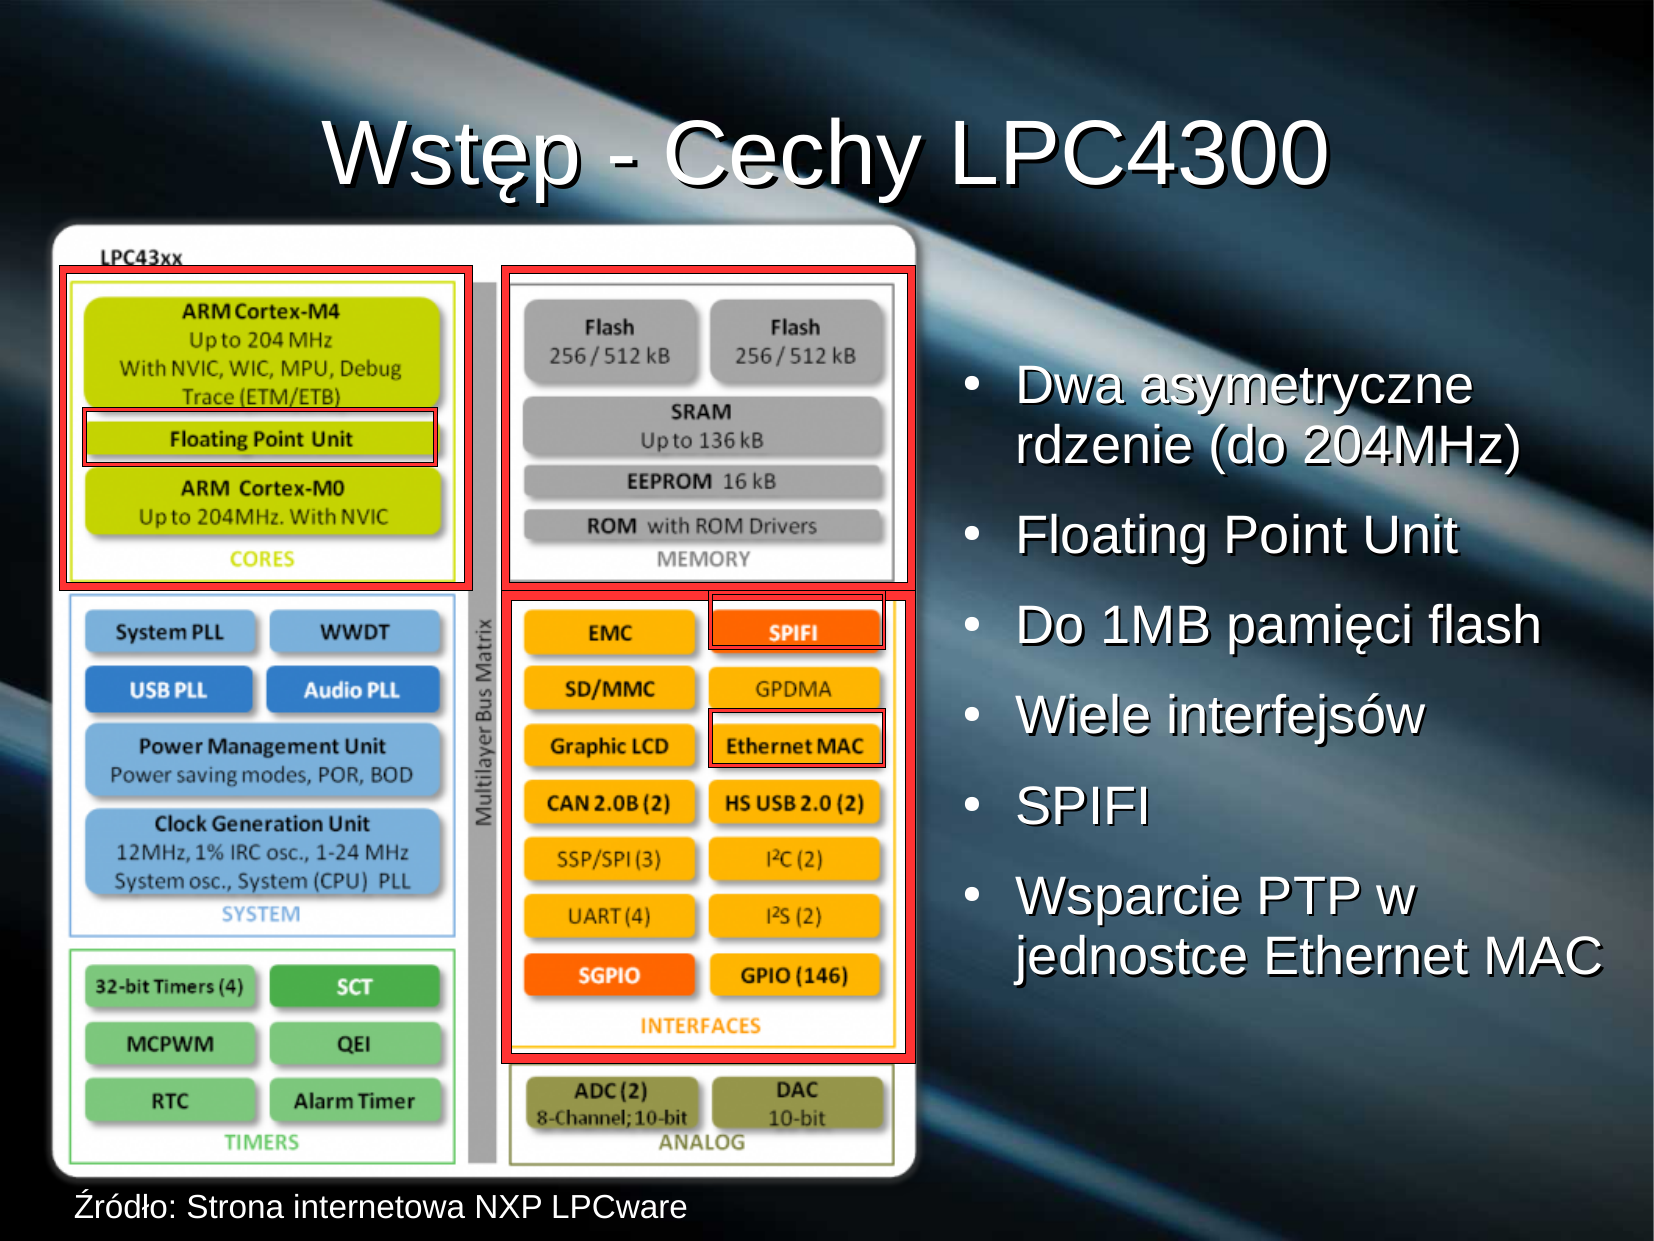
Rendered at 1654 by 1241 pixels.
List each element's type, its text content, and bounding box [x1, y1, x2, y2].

list Dwa asymetryczne rdzenie (do 204MHz) Floating Point Unit Do 1MB pamięci flash Wiele interfejsów SPIFI Wsparcie PTP w jednostce Ethernet MAC [944, 354, 1625, 1152]
text_box Źródło: Strona internetowa NXP LPCware [59, 1181, 916, 1233]
text_box [59, 265, 473, 591]
title Wstęp - Cechy LPC4300 [82, 49, 1571, 257]
text_box [501, 265, 916, 1064]
picture [0, 0, 1654, 1241]
